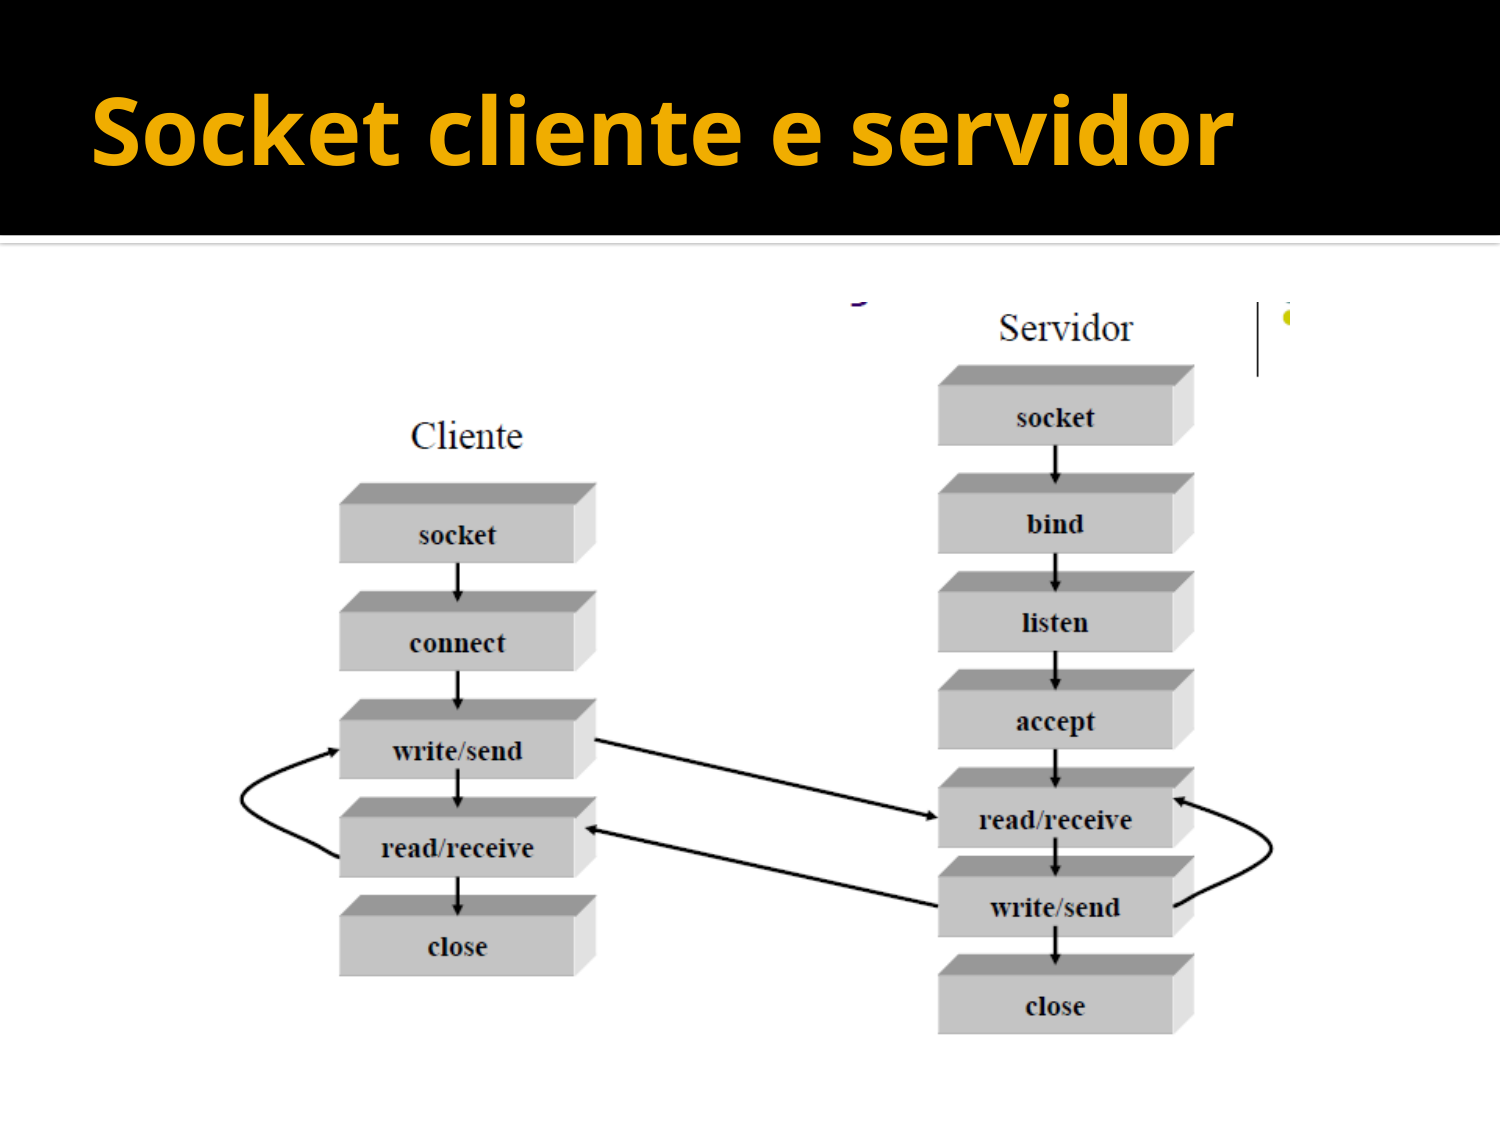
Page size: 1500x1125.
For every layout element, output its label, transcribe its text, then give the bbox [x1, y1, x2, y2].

picture [230, 302, 1290, 1047]
title Socket cliente e servidor [75, 24, 1425, 231]
